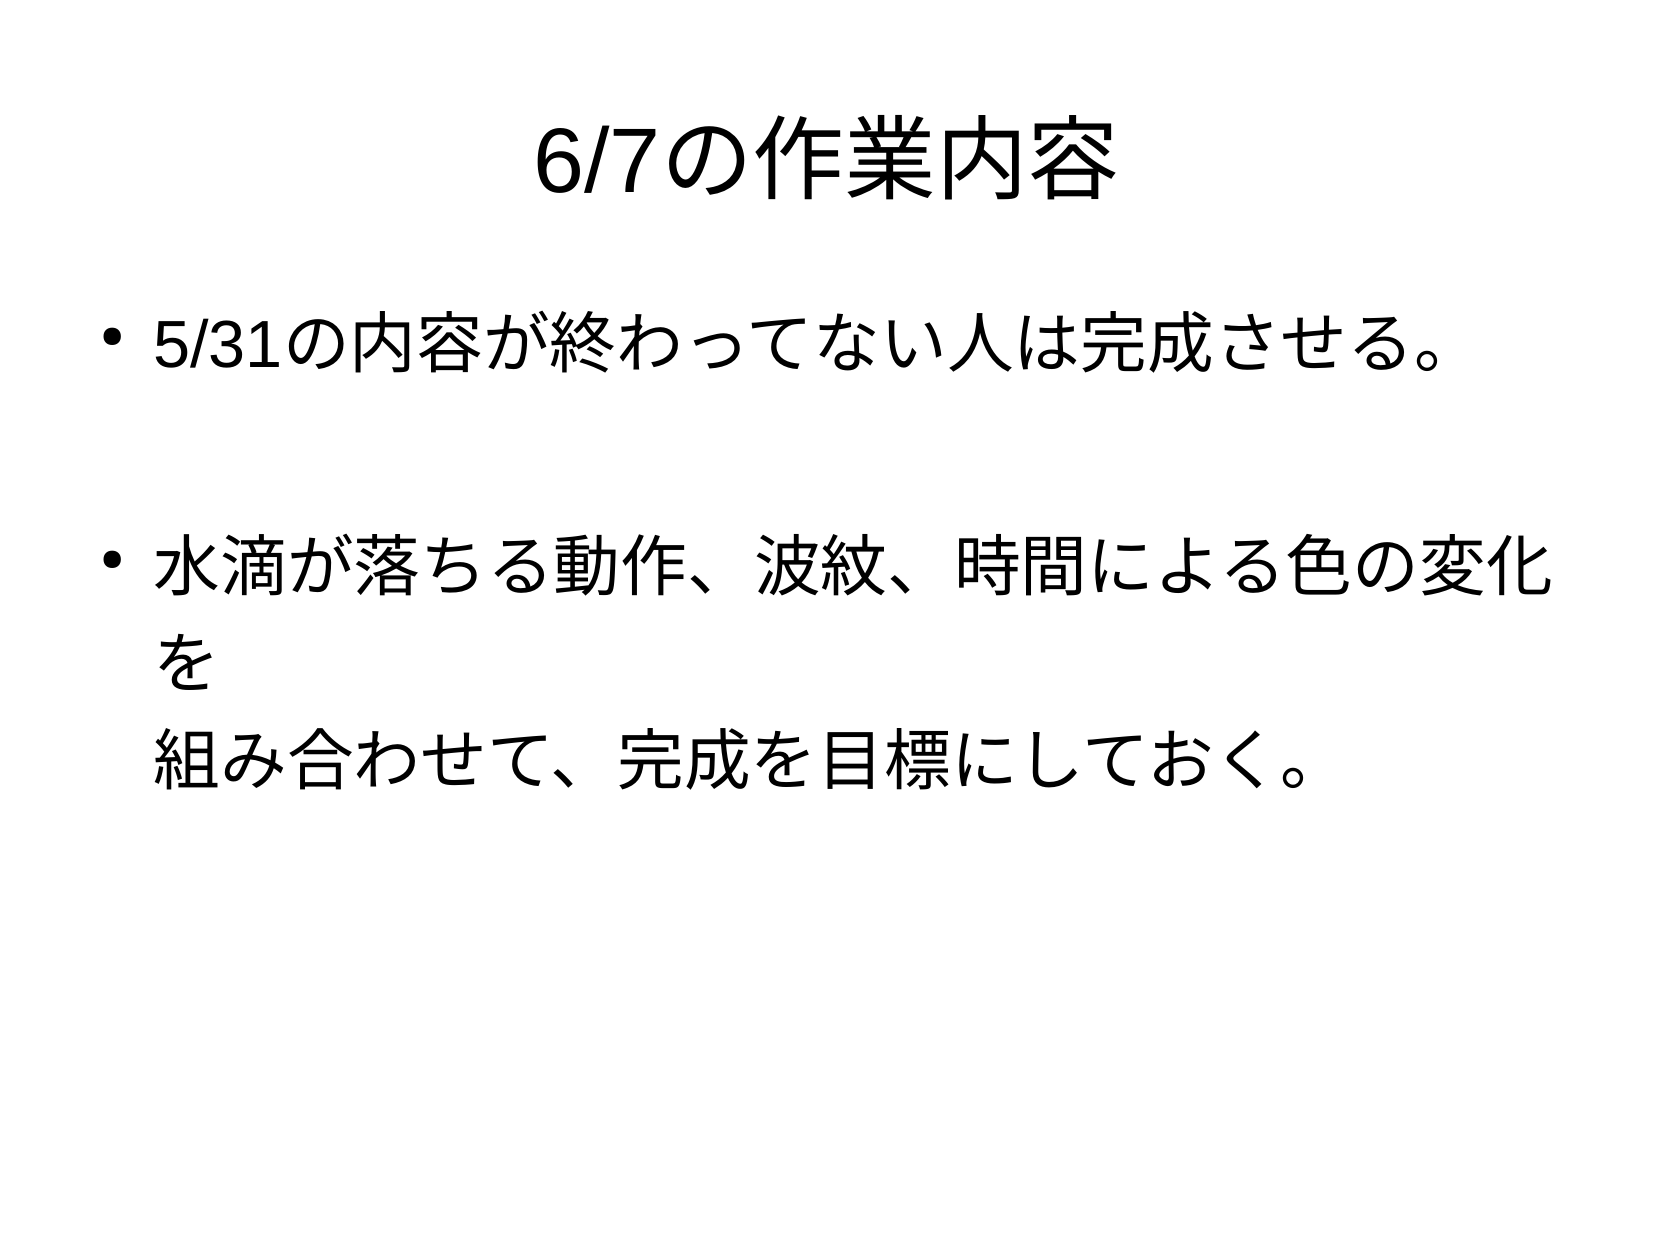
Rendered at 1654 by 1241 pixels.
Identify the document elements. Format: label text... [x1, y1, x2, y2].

title 6/7の作業内容 [82, 49, 1571, 257]
list 5/31の内容が終わってない人は完成させる。 水滴が落ちる動作、波紋、時間による色の変化を 組み合わせて、完成を目標にしておく。 [82, 290, 1571, 1010]
